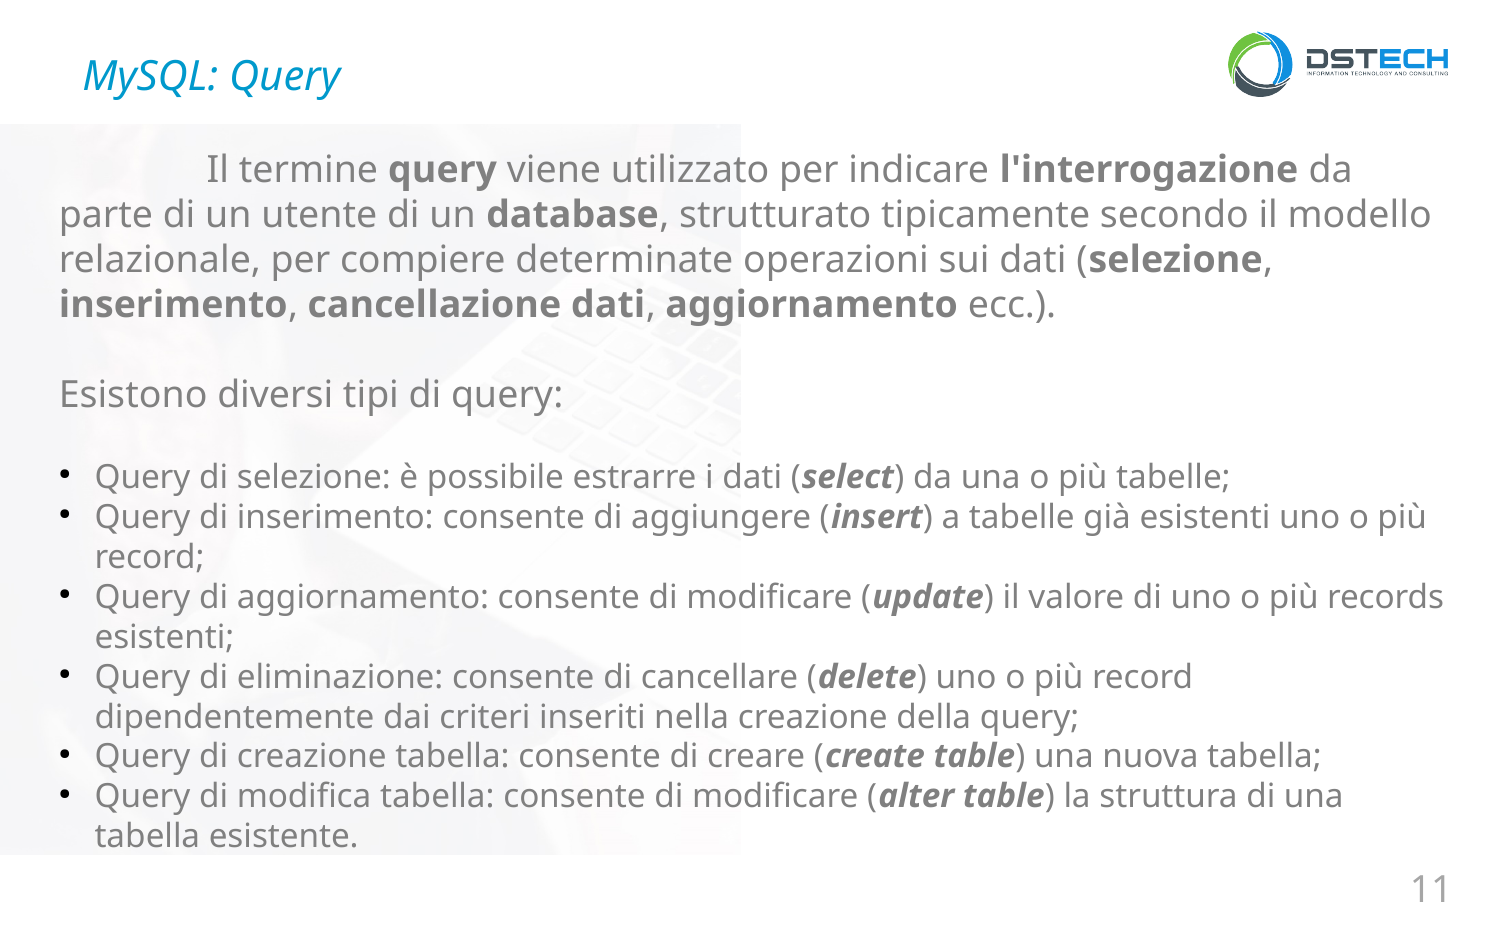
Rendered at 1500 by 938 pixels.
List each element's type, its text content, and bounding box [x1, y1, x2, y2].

text_box Il termine query viene utilizzato per indicare l'interrogazione da parte di un utente di un database, strutturato tipicamente secondo il modello relazionale, per compiere determinate operazioni sui dati (selezione, inserimento, cancellazione dati, aggiornamento ecc.). Esistono diversi tipi di query: Query di selezione: è possibile estrarre i dati (select) da una o più tabelle; Query di inserimento: consente di aggiungere (insert) a tabelle già esistenti uno o più record; Query di aggiornamento: consente di modificare (update) il valore di uno o più records esistenti; Query di eliminazione: consente di cancellare (delete) uno o più record dipendentemente dai criteri inseriti nella creazione della query; Query di creazione tabella: consente di creare (create table) una nuova tabella; Query di modifica tabella: consente di modificare (alter table) la struttura di una tabella esistente. [59, 145, 1453, 871]
text_box 11 [1381, 864, 1460, 910]
picture [0, 124, 741, 855]
picture [1228, 31, 1448, 97]
text_box MySQL: Query [67, 41, 1034, 107]
text_box [741, 124, 1497, 869]
